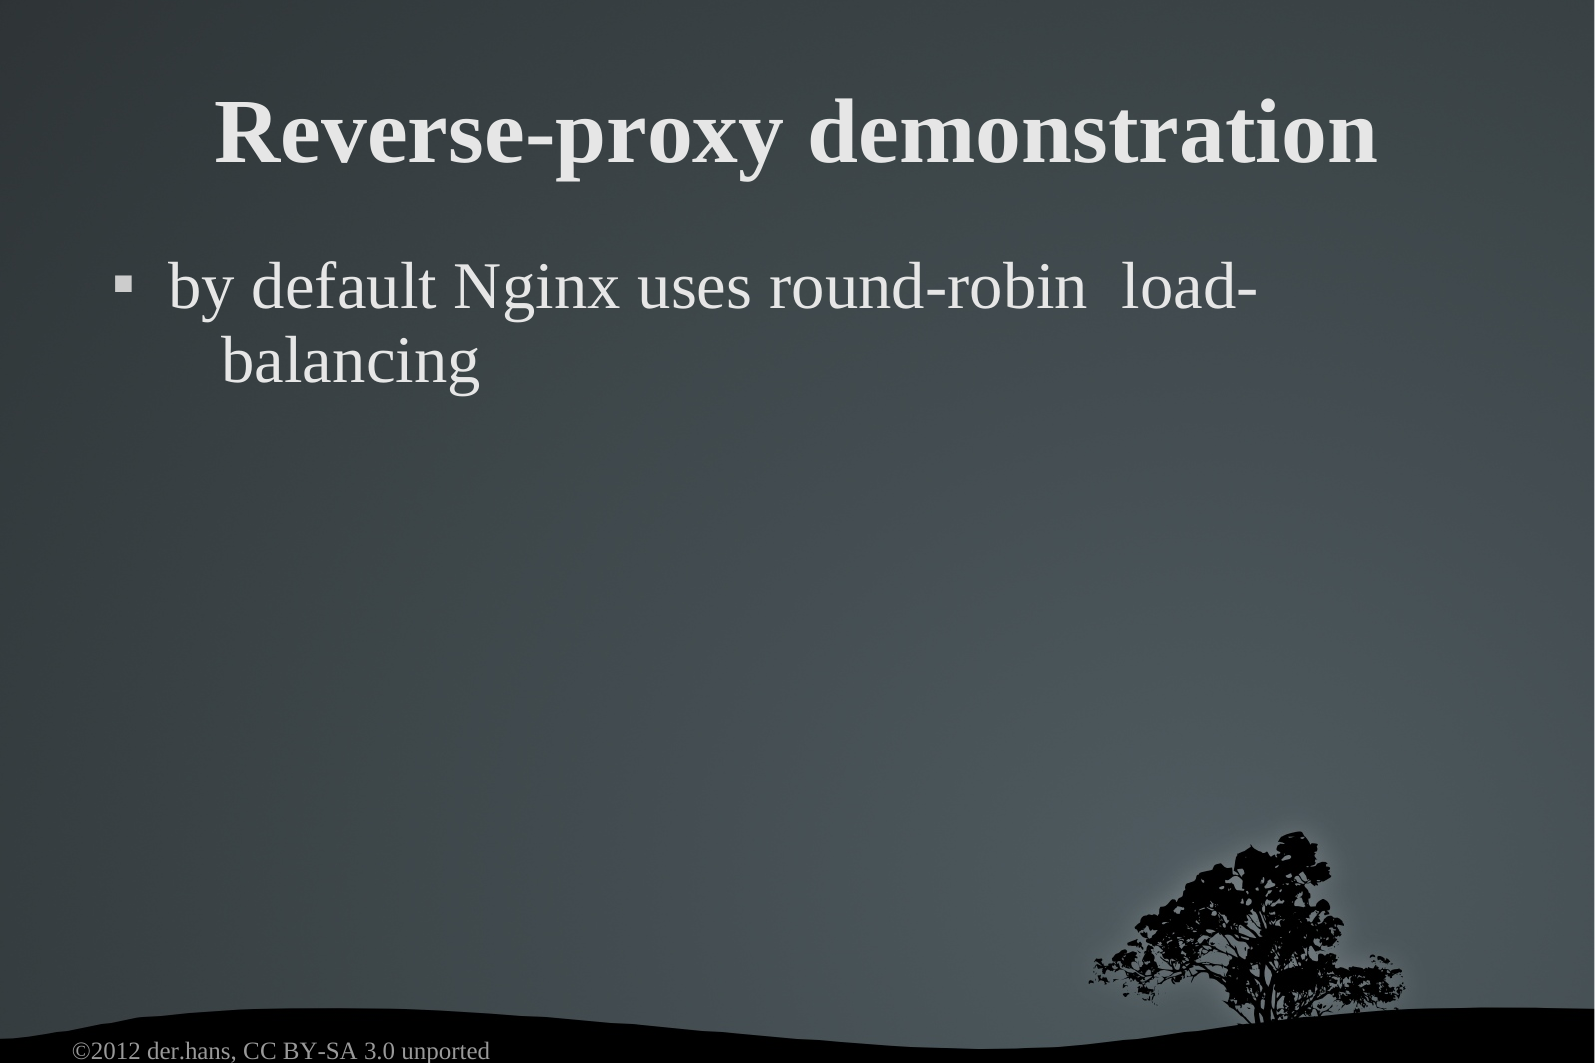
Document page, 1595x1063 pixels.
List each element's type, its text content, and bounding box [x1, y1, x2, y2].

title Reverse-proxy demonstration [79, 49, 1515, 213]
list by default Nginx uses round-robin load-balancing [79, 248, 1515, 936]
picture [0, 0, 1595, 1063]
picture [430, 1049, 435, 1058]
